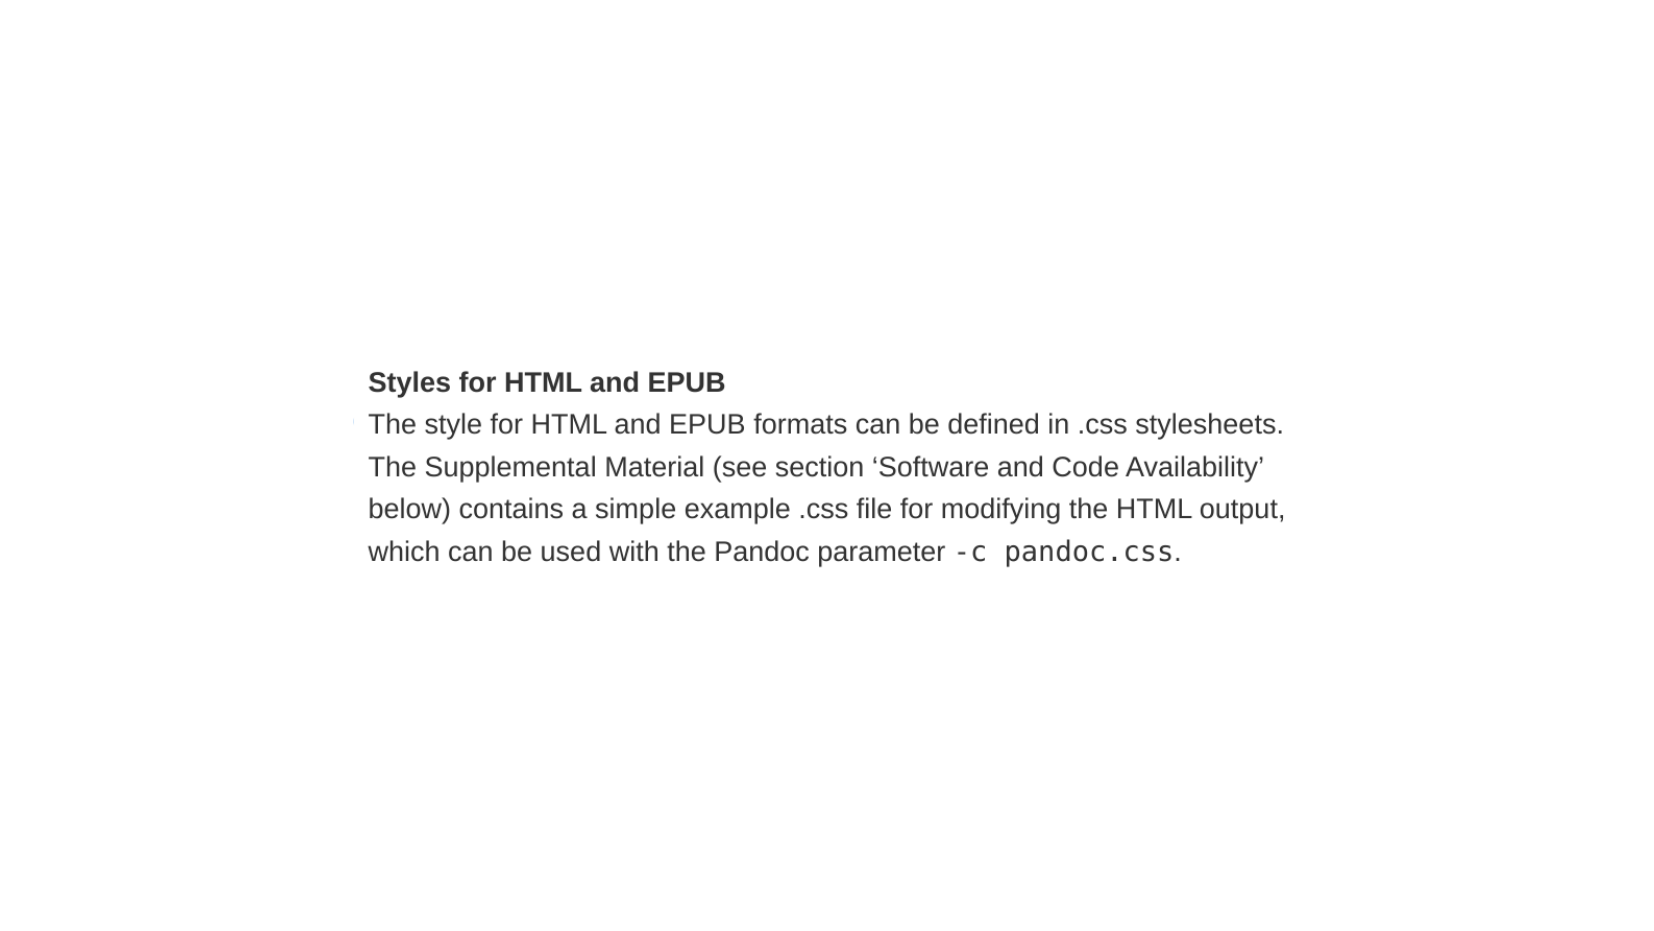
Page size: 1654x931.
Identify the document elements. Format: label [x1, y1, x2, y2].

picture [353, 350, 1307, 585]
